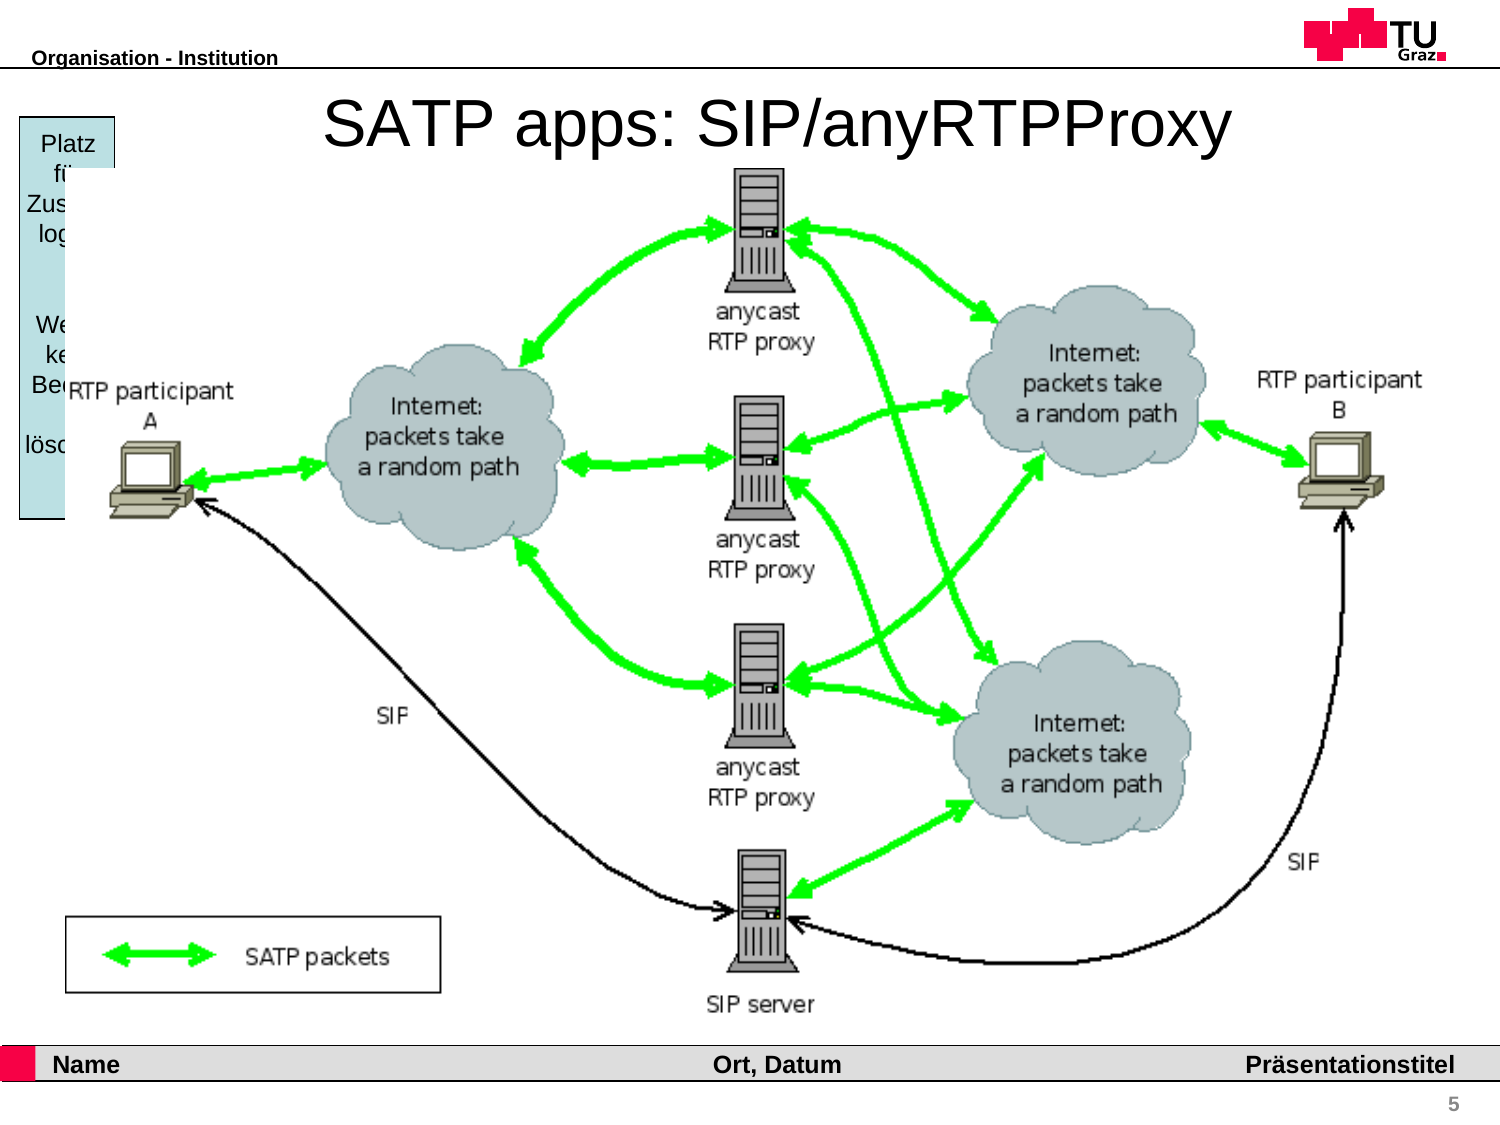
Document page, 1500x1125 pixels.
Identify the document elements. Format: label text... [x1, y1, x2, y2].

title SATP apps: SIP/anyRTPProxy [150, 75, 1426, 168]
picture [65, 168, 1426, 1032]
